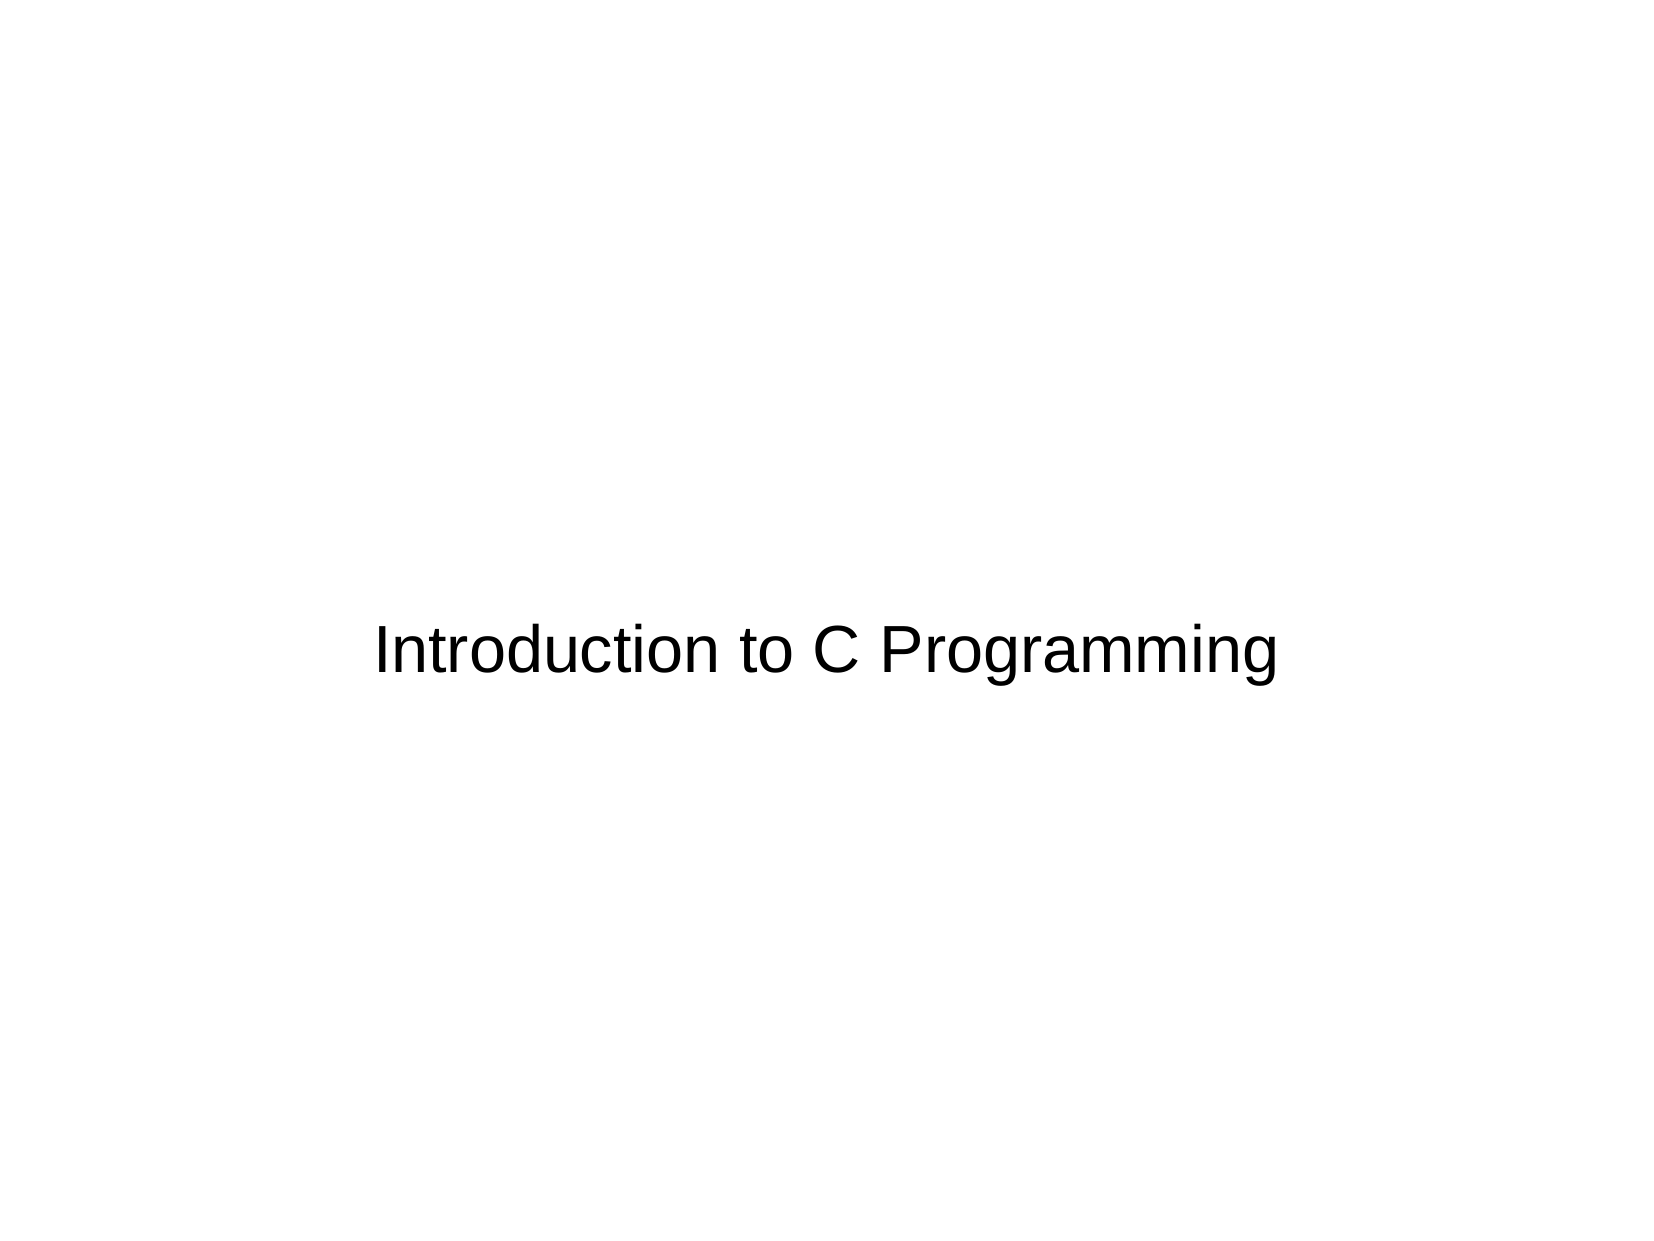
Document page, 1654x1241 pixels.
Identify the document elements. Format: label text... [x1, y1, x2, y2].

subtitle Introduction to C Programming [82, 290, 1571, 1010]
